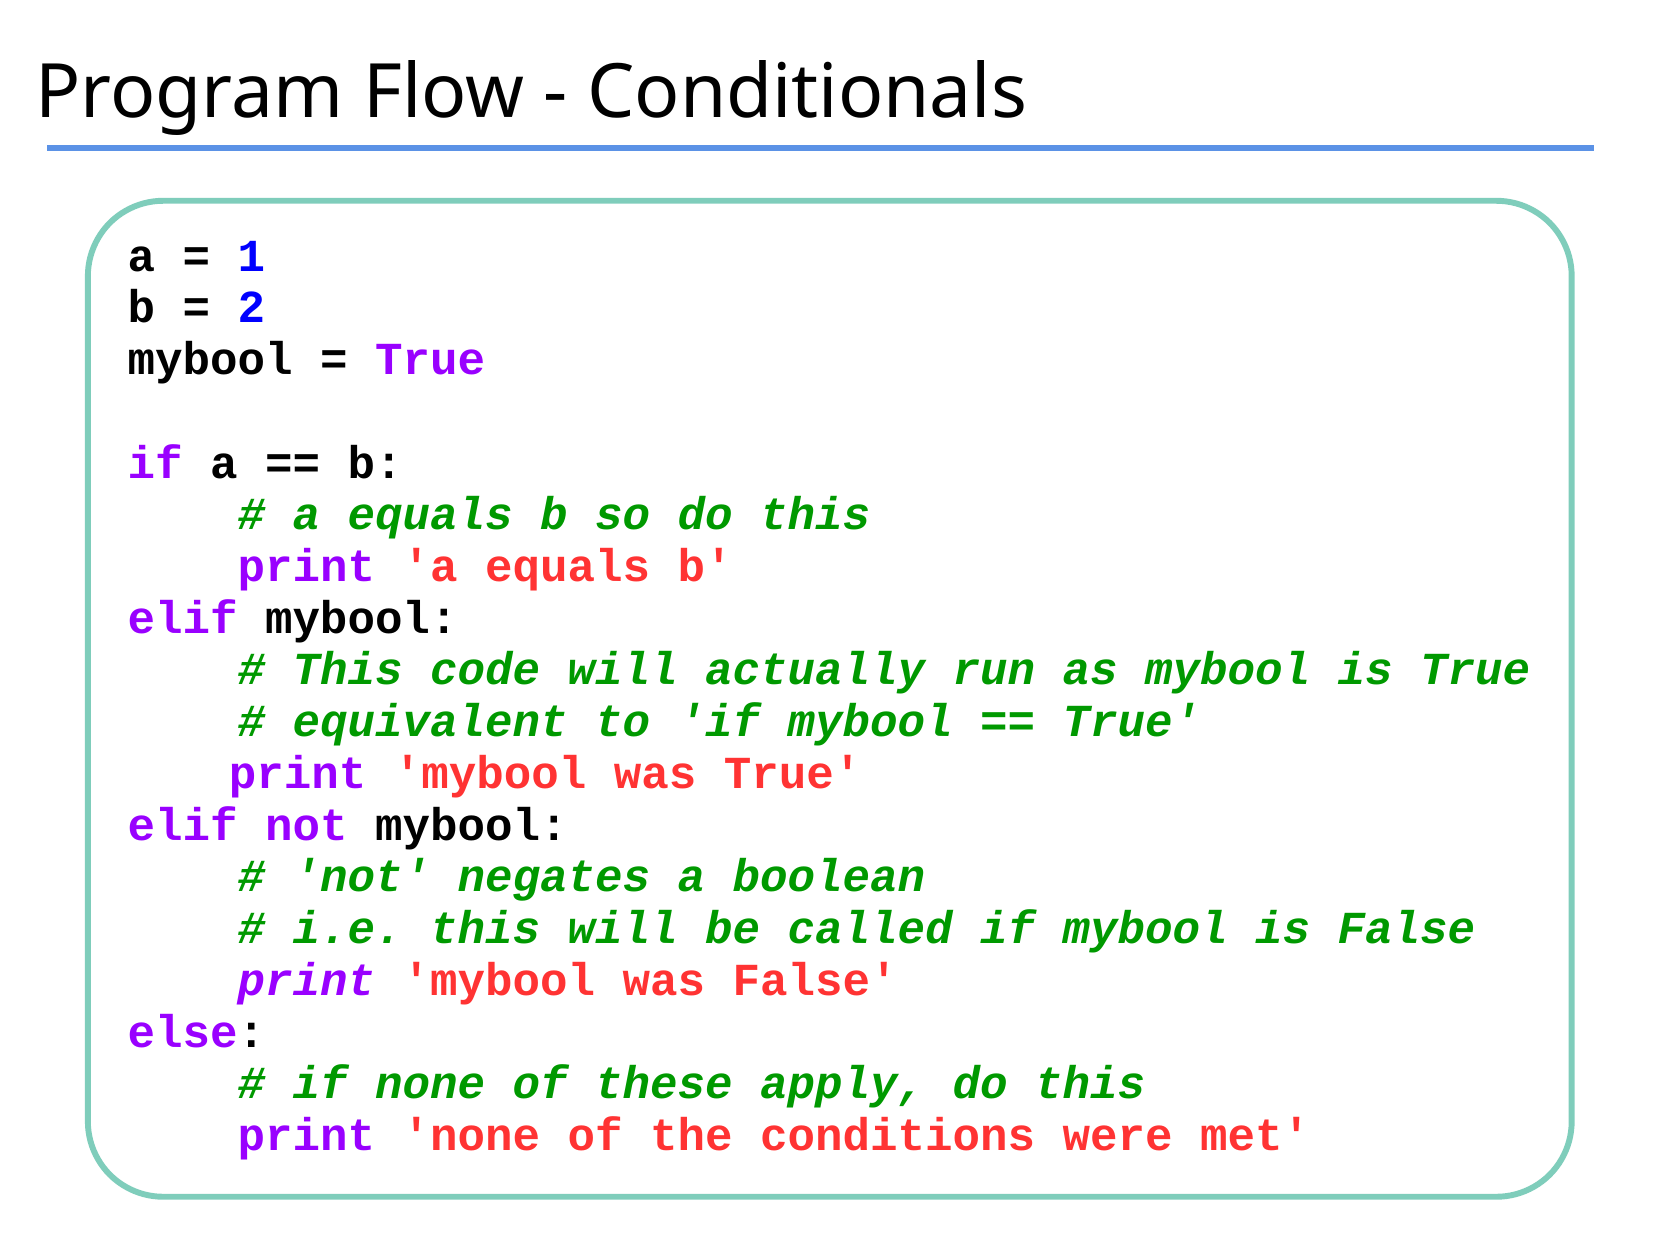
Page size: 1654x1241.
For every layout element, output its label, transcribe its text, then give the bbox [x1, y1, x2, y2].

text_box a = 1 b = 2 mybool = True if a == b: # a equals b so do this print 'a equals b' elif mybool: # This code will actually run as mybool is True # equivalent to 'if mybool == True' print 'mybool was True' elif not mybool: # 'not' negates a boolean # i.e. this will be called if mybool is False print 'mybool was False' else: # if none of these apply, do this print 'none of the conditions were met' [87, 200, 1572, 1197]
title Program Flow - Conditionals [35, 29, 1217, 148]
